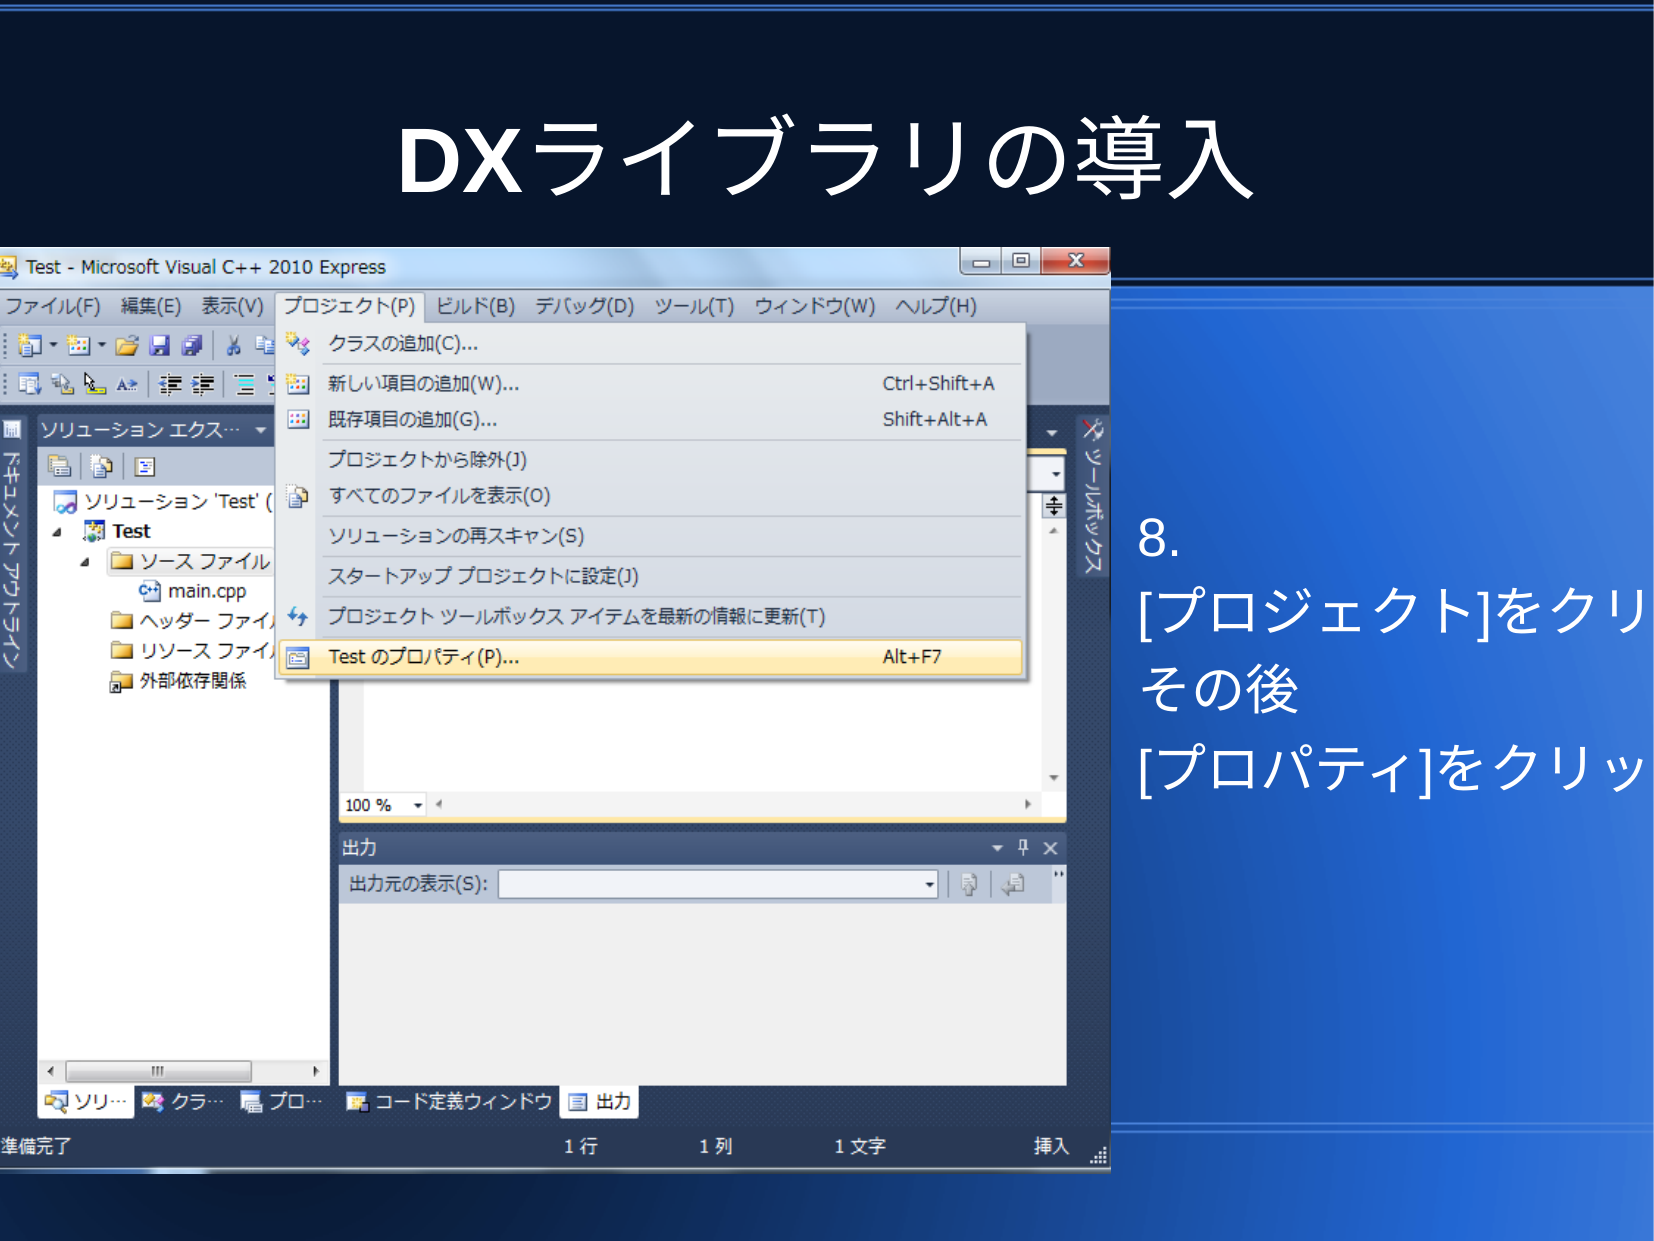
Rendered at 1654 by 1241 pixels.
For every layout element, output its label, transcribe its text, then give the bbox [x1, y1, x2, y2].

text_box 8. [プロジェクト]をクリック その後 [プロパティ]をクリック [1122, 500, 1654, 733]
title DXライブラリの導入 [82, 49, 1571, 257]
picture [0, 0, 1654, 1241]
